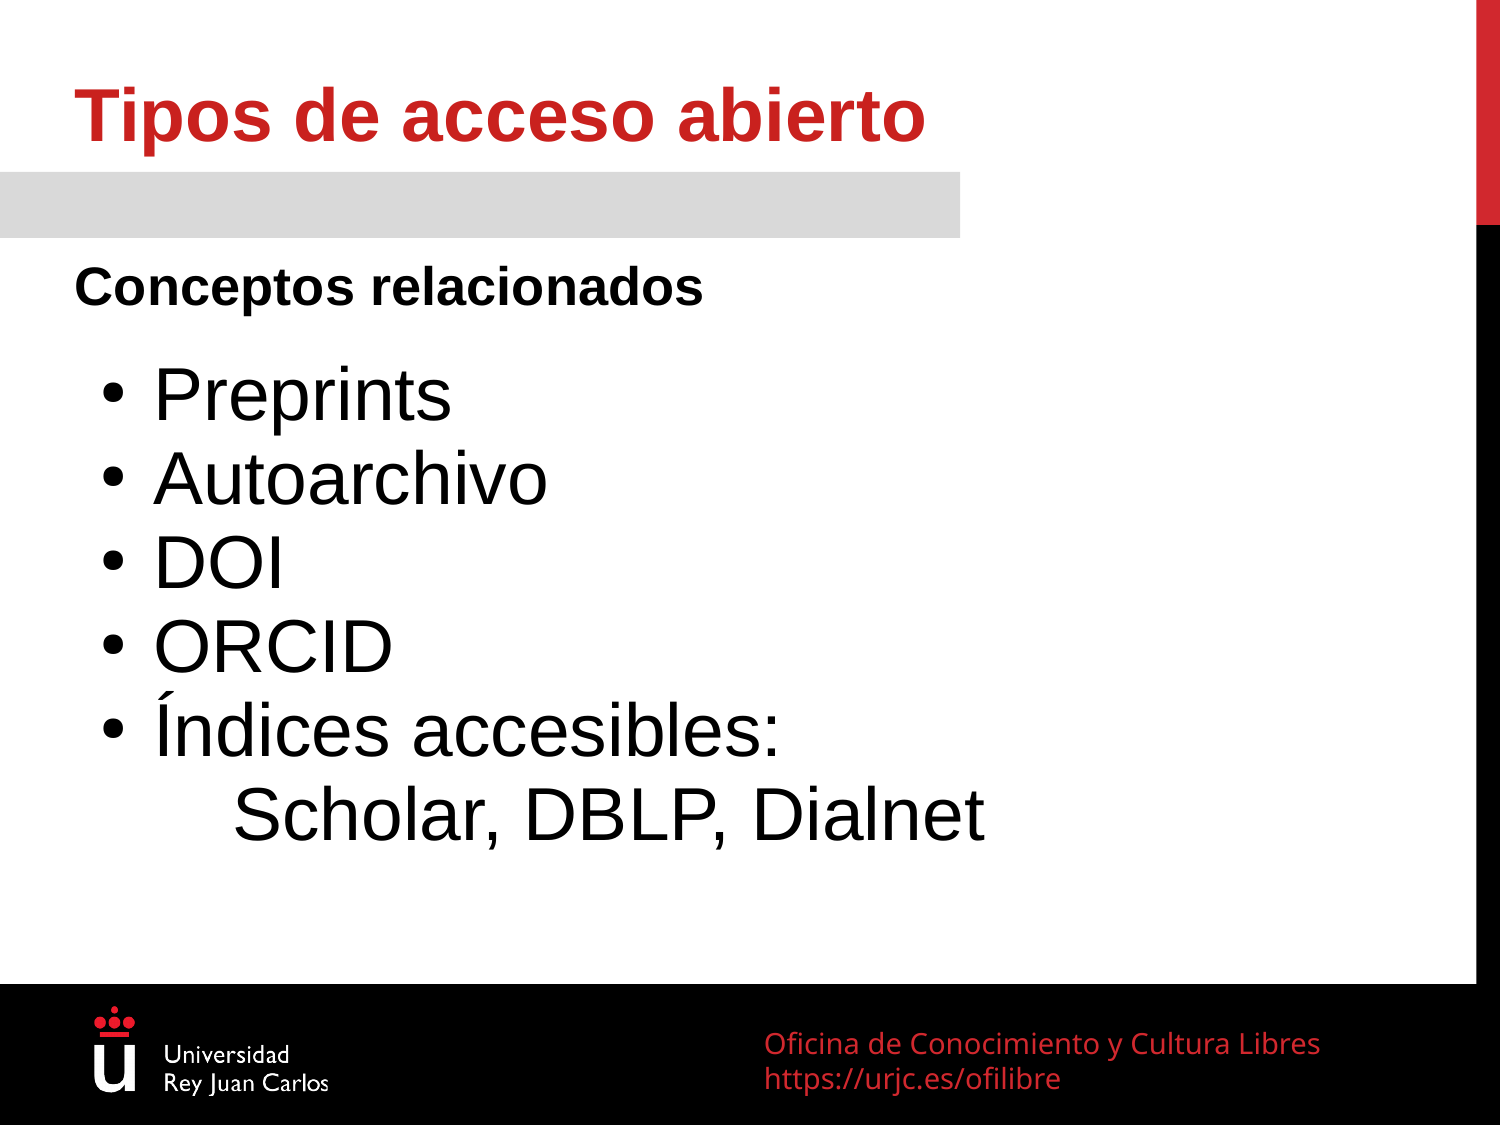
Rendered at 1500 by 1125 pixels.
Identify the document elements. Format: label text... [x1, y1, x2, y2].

text_box [0, 171, 961, 238]
text_box Oficina de Conocimiento y Cultura Libres https://urjc.es/ofilibre [748, 1017, 1500, 1125]
text_box Preprints Autoarchivo DOI ORCID Índices accesibles: Scholar, DBLP, Dialnet [67, 345, 1471, 864]
text_box Conceptos relacionados [60, 248, 1066, 325]
picture [94, 1006, 328, 1096]
title [75, 24, 1026, 248]
text_box Tipos de acceso abierto [60, 66, 991, 248]
text_box [0, 984, 1500, 1125]
